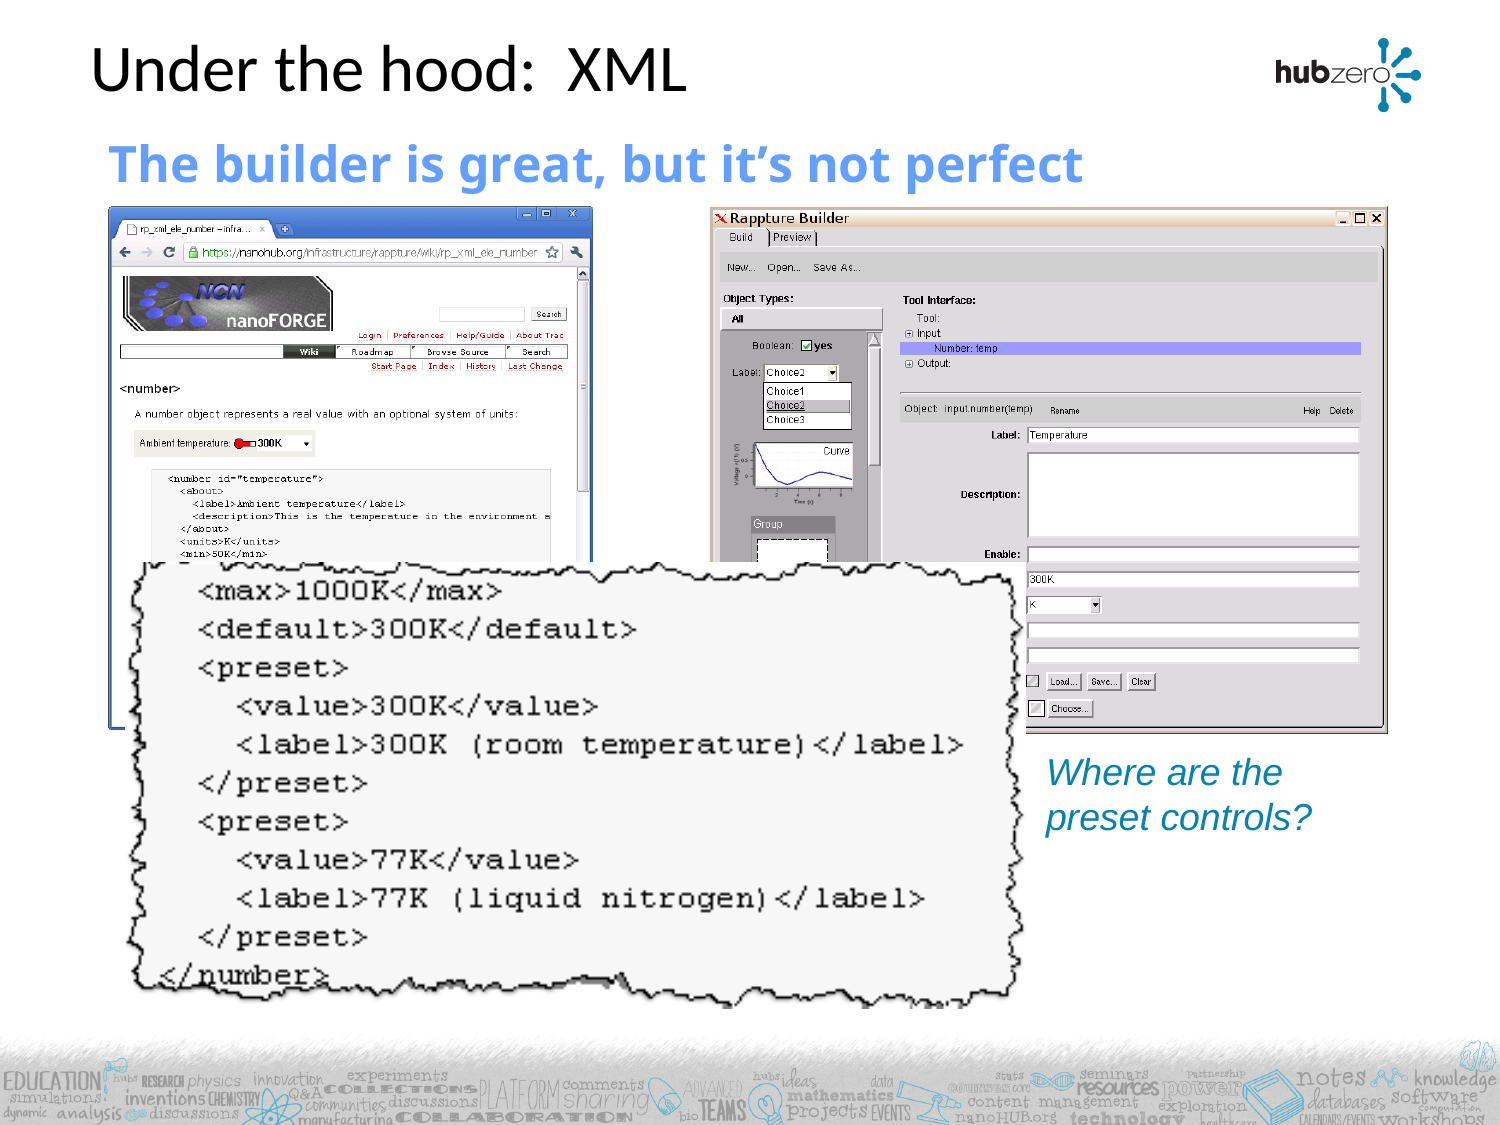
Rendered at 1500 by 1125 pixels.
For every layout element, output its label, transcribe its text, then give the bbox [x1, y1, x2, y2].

picture [108, 206, 1388, 1009]
text_box The builder is great, but it’s not perfect [94, 124, 1100, 201]
text_box Where are the preset controls? [1031, 740, 1328, 846]
picture [1272, 35, 1424, 115]
picture [0, 1034, 1500, 1125]
text_box Under the hood: XML [75, 12, 1249, 118]
